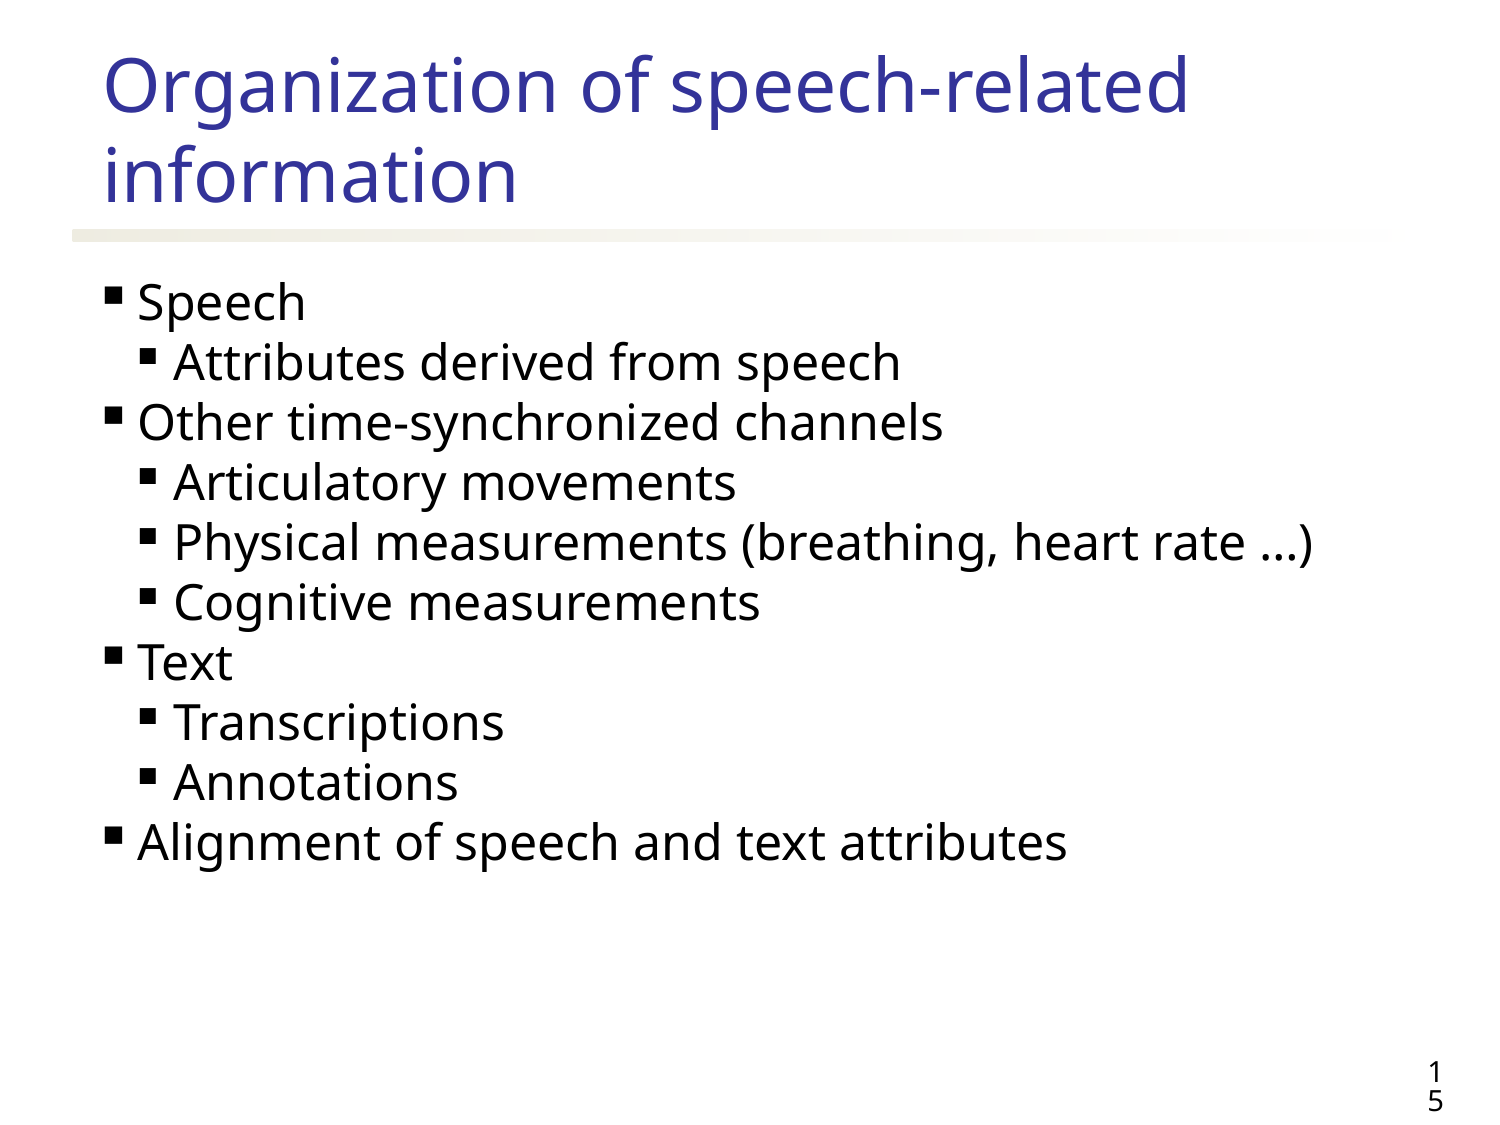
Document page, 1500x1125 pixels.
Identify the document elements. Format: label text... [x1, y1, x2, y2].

text_box <number> [1412, 1025, 1475, 1100]
text_box Organization of speech-related information [87, 37, 1304, 225]
text_box Speech Attributes derived from speech Other time-synchronized channels Articulatory movements Physical measurements (breathing, heart rate …) Cognitive measurements Text Transcriptions Annotations Alignment of speech and text attributes [87, 262, 1400, 1100]
